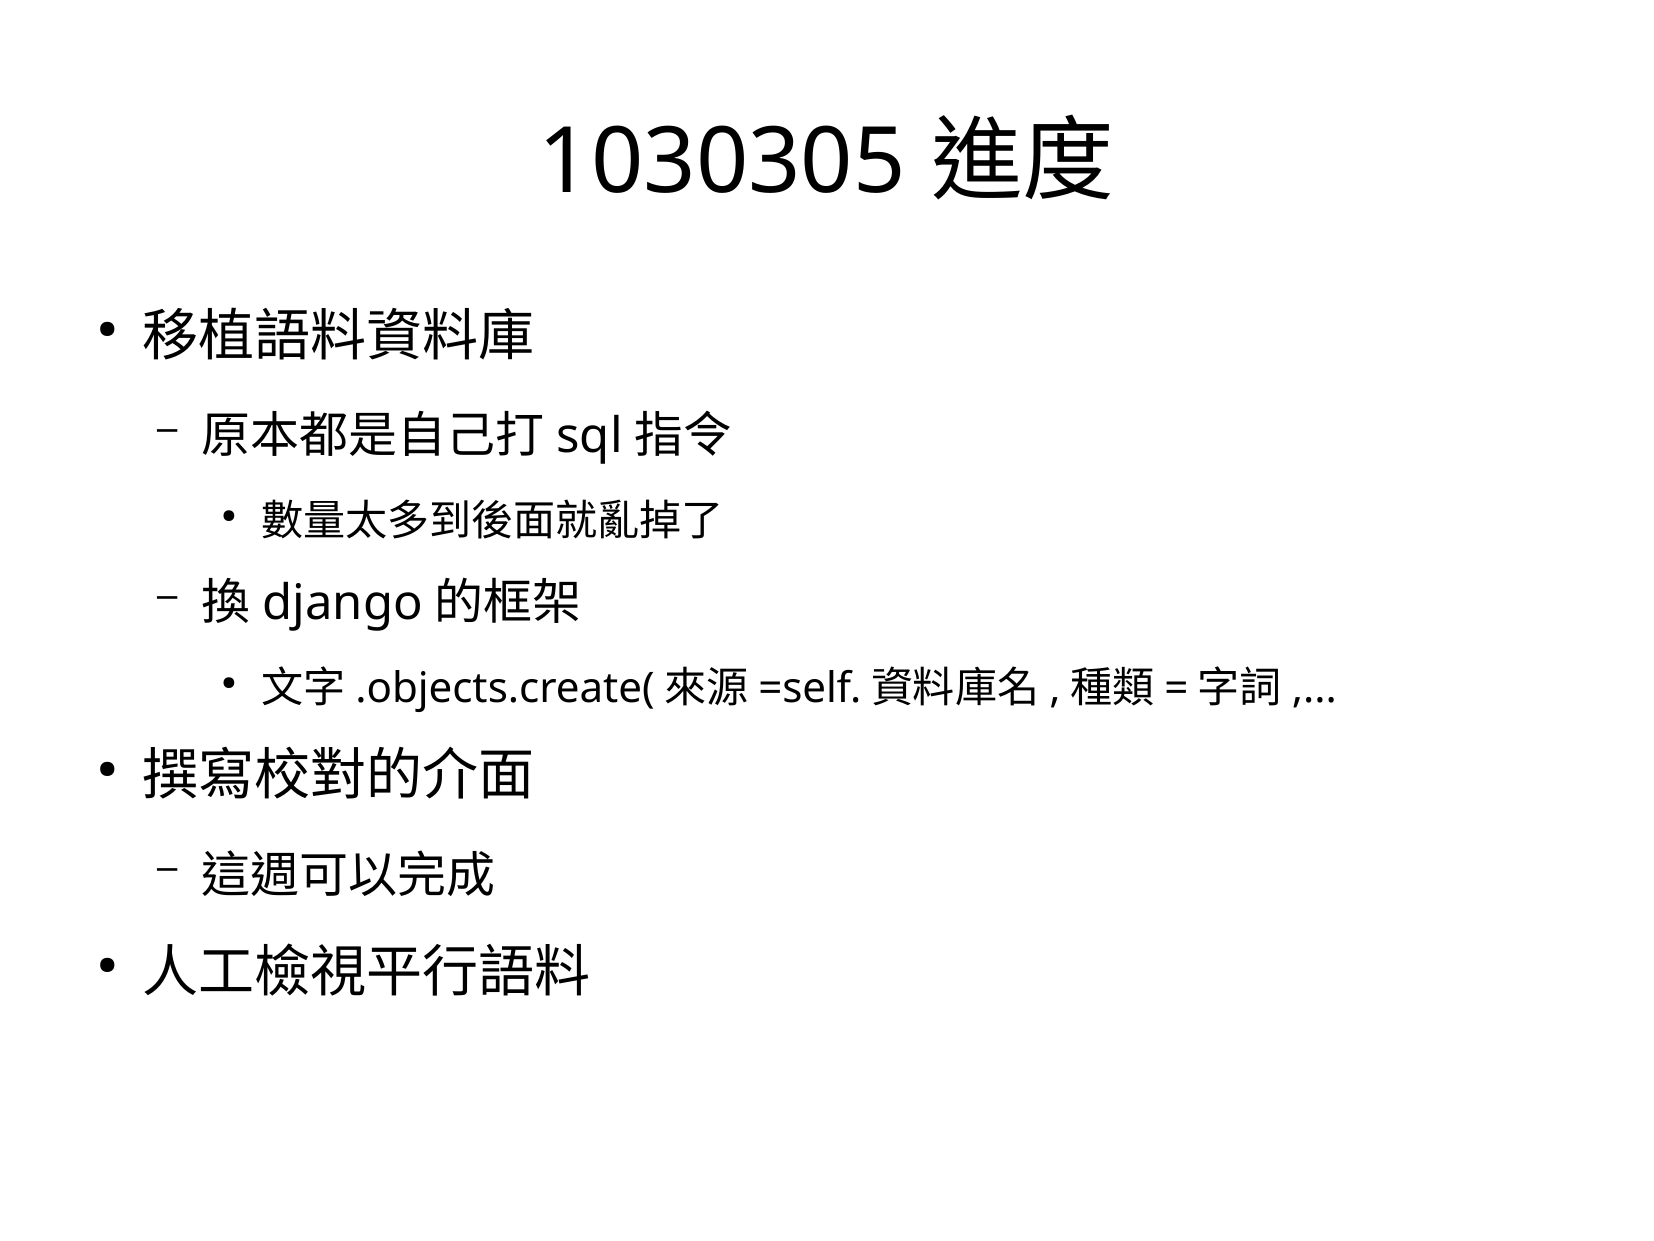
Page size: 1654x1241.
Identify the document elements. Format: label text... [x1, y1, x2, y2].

list 移植語料資料庫 原本都是自己打sql指令 數量太多到後面就亂掉了 換django的框架 文字.objects.create(來源=self.資料庫名,種類=字詞,... 撰寫校對的介面 這週可以完成 人工檢視平行語料 [82, 290, 1538, 1010]
title 1030305進度 [82, 49, 1571, 257]
